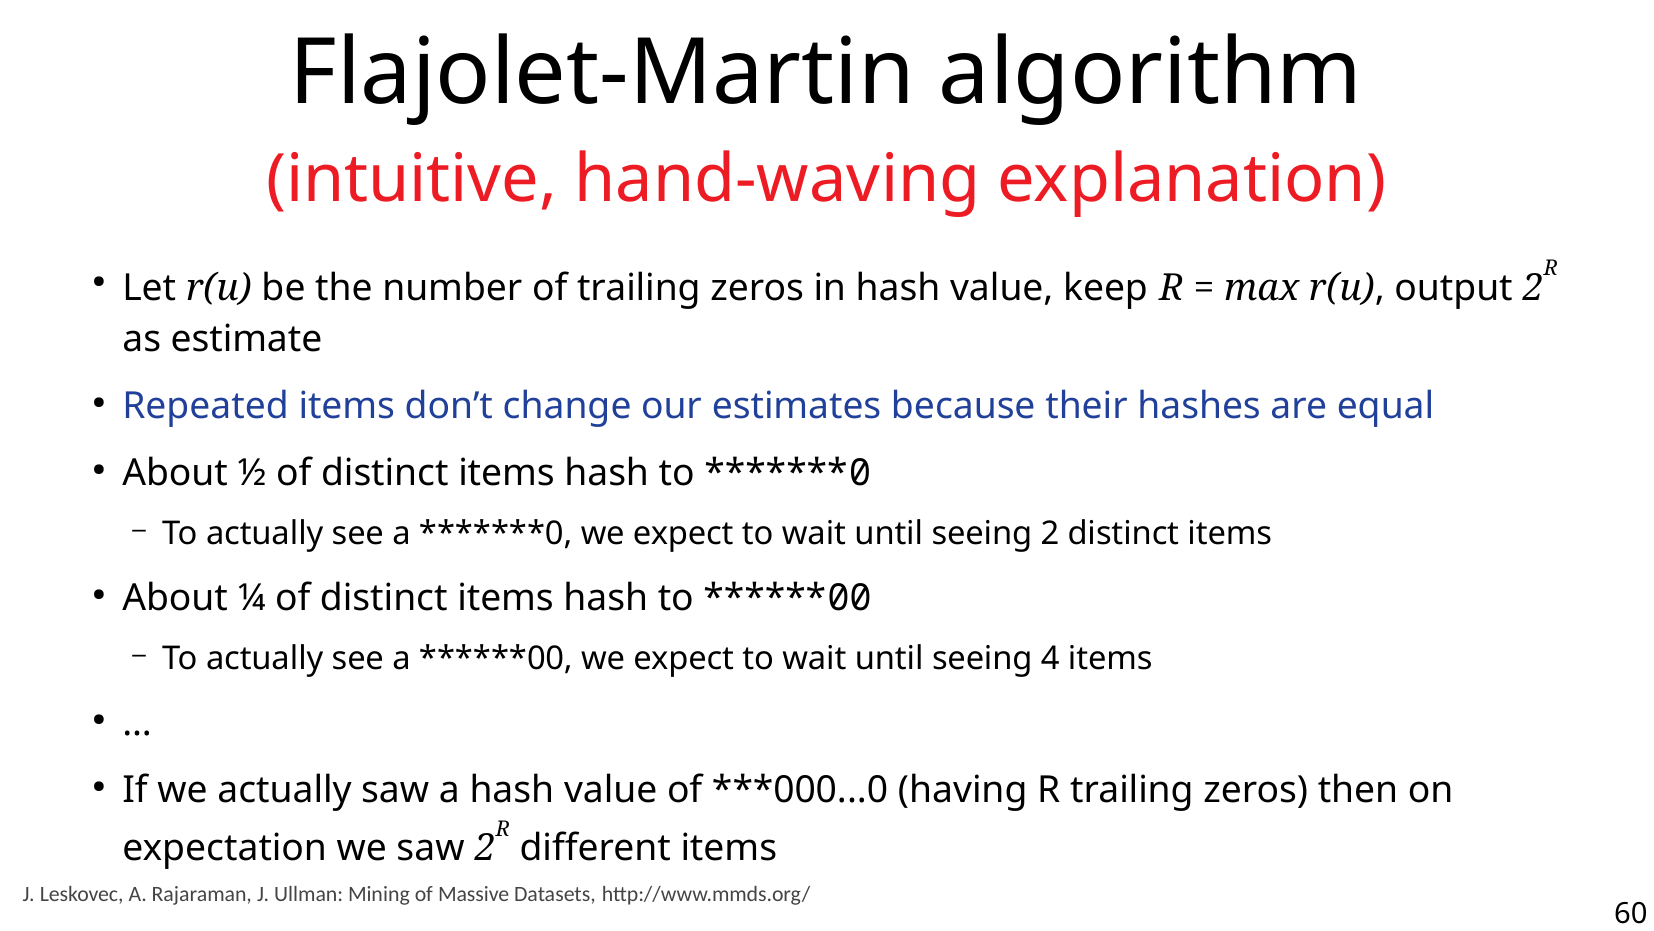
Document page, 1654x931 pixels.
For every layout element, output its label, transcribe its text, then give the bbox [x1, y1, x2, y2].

list Let r(u) be the number of trailing zeros in hash value, keep R = max r(u), output 2R as estimate Repeated items don’t change our estimates because their hashes are equal About ½ of distinct items hash to *******0 To actually see a *******0, we expect to wait until seeing 2 distinct items About ¼ of distinct items hash to ******00 To actually see a ******00, we expect to wait until seeing 4 items … If we actually saw a hash value of ***000...0 (having R trailing zeros) then on expectation we saw 2R different items [82, 253, 1571, 880]
text_box J. Leskovec, A. Rajaraman, J. Ullman: Mining of Massive Datasets, http://www.mmds.org/ [7, 877, 1116, 914]
title Flajolet-Martin algorithm (intuitive, hand-waving explanation) [82, 1, 1571, 226]
